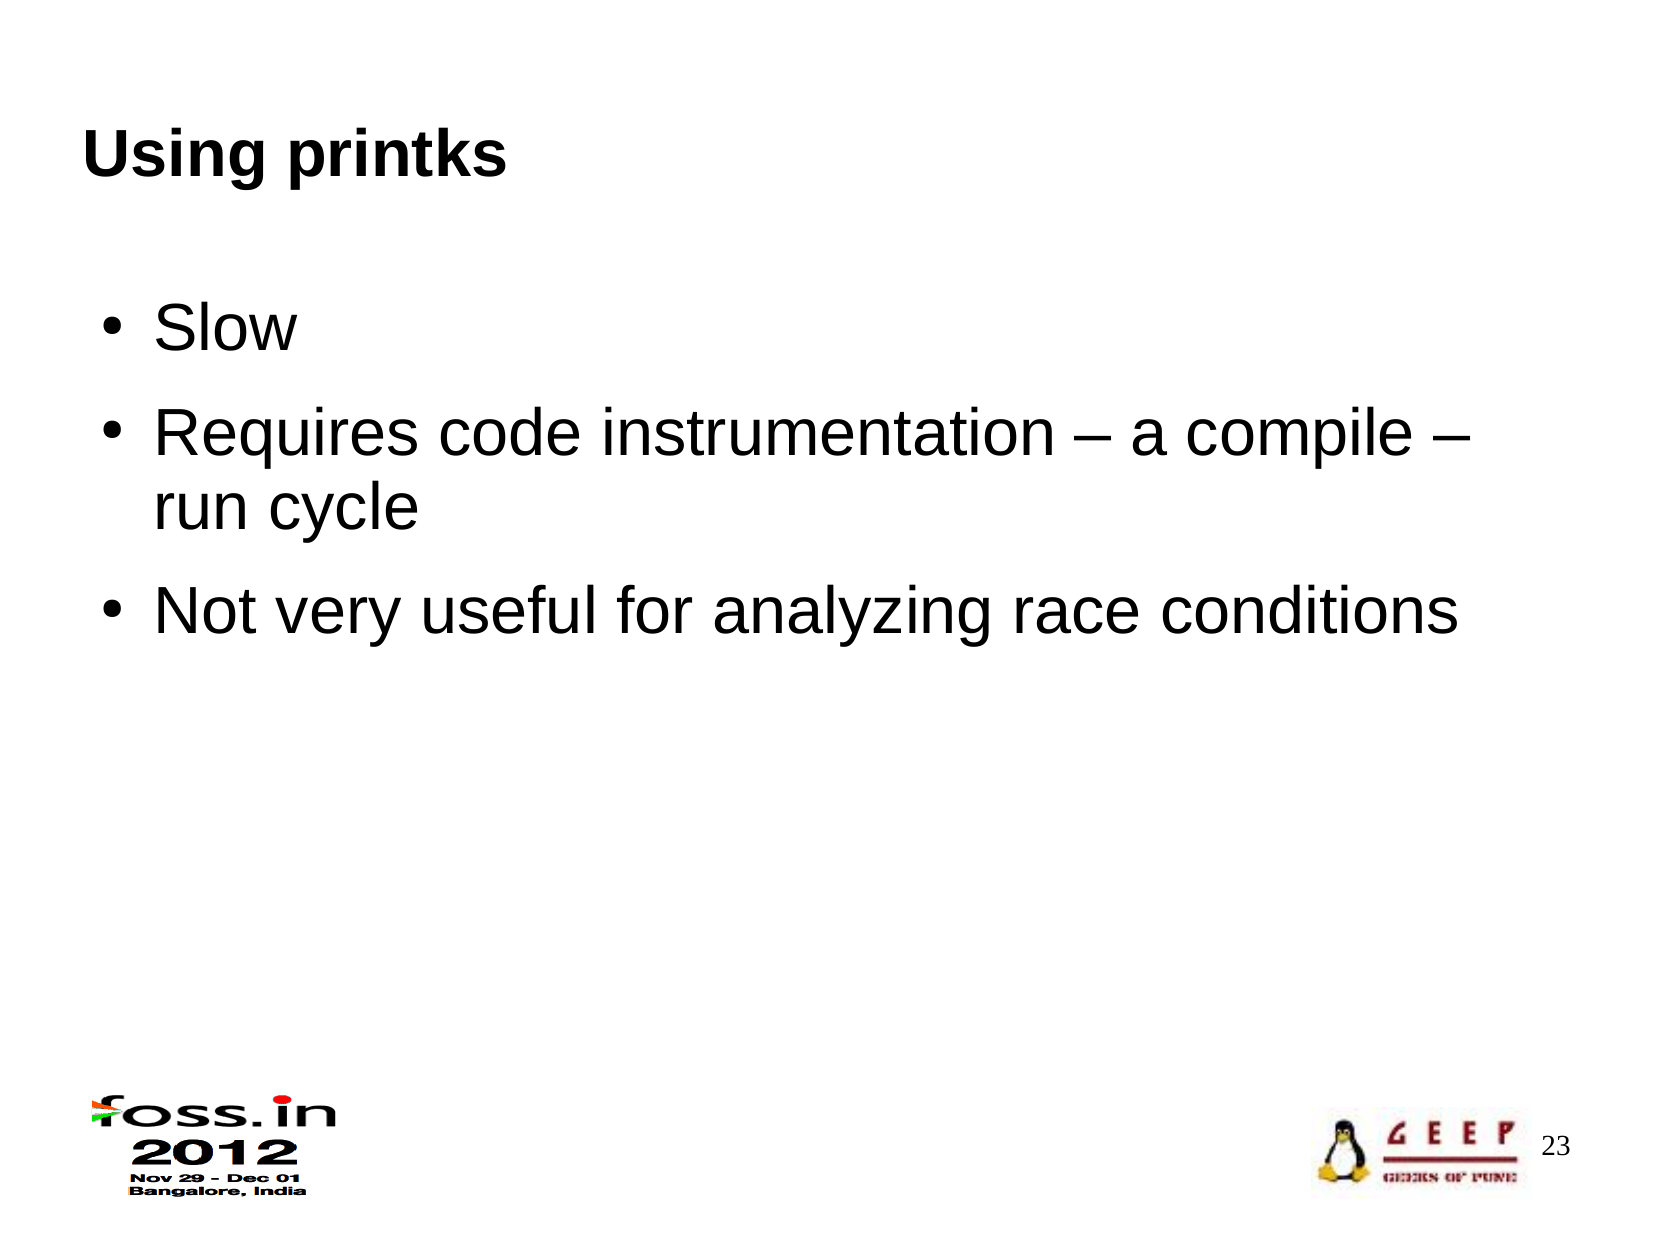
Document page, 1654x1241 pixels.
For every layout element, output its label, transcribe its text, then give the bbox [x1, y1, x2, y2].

picture [1311, 1107, 1532, 1199]
list Slow Requires code instrumentation – a compile – run cycle Not very useful for analyzing race conditions [82, 290, 1571, 1109]
title Using printks [82, 49, 1571, 257]
picture [82, 1086, 343, 1205]
